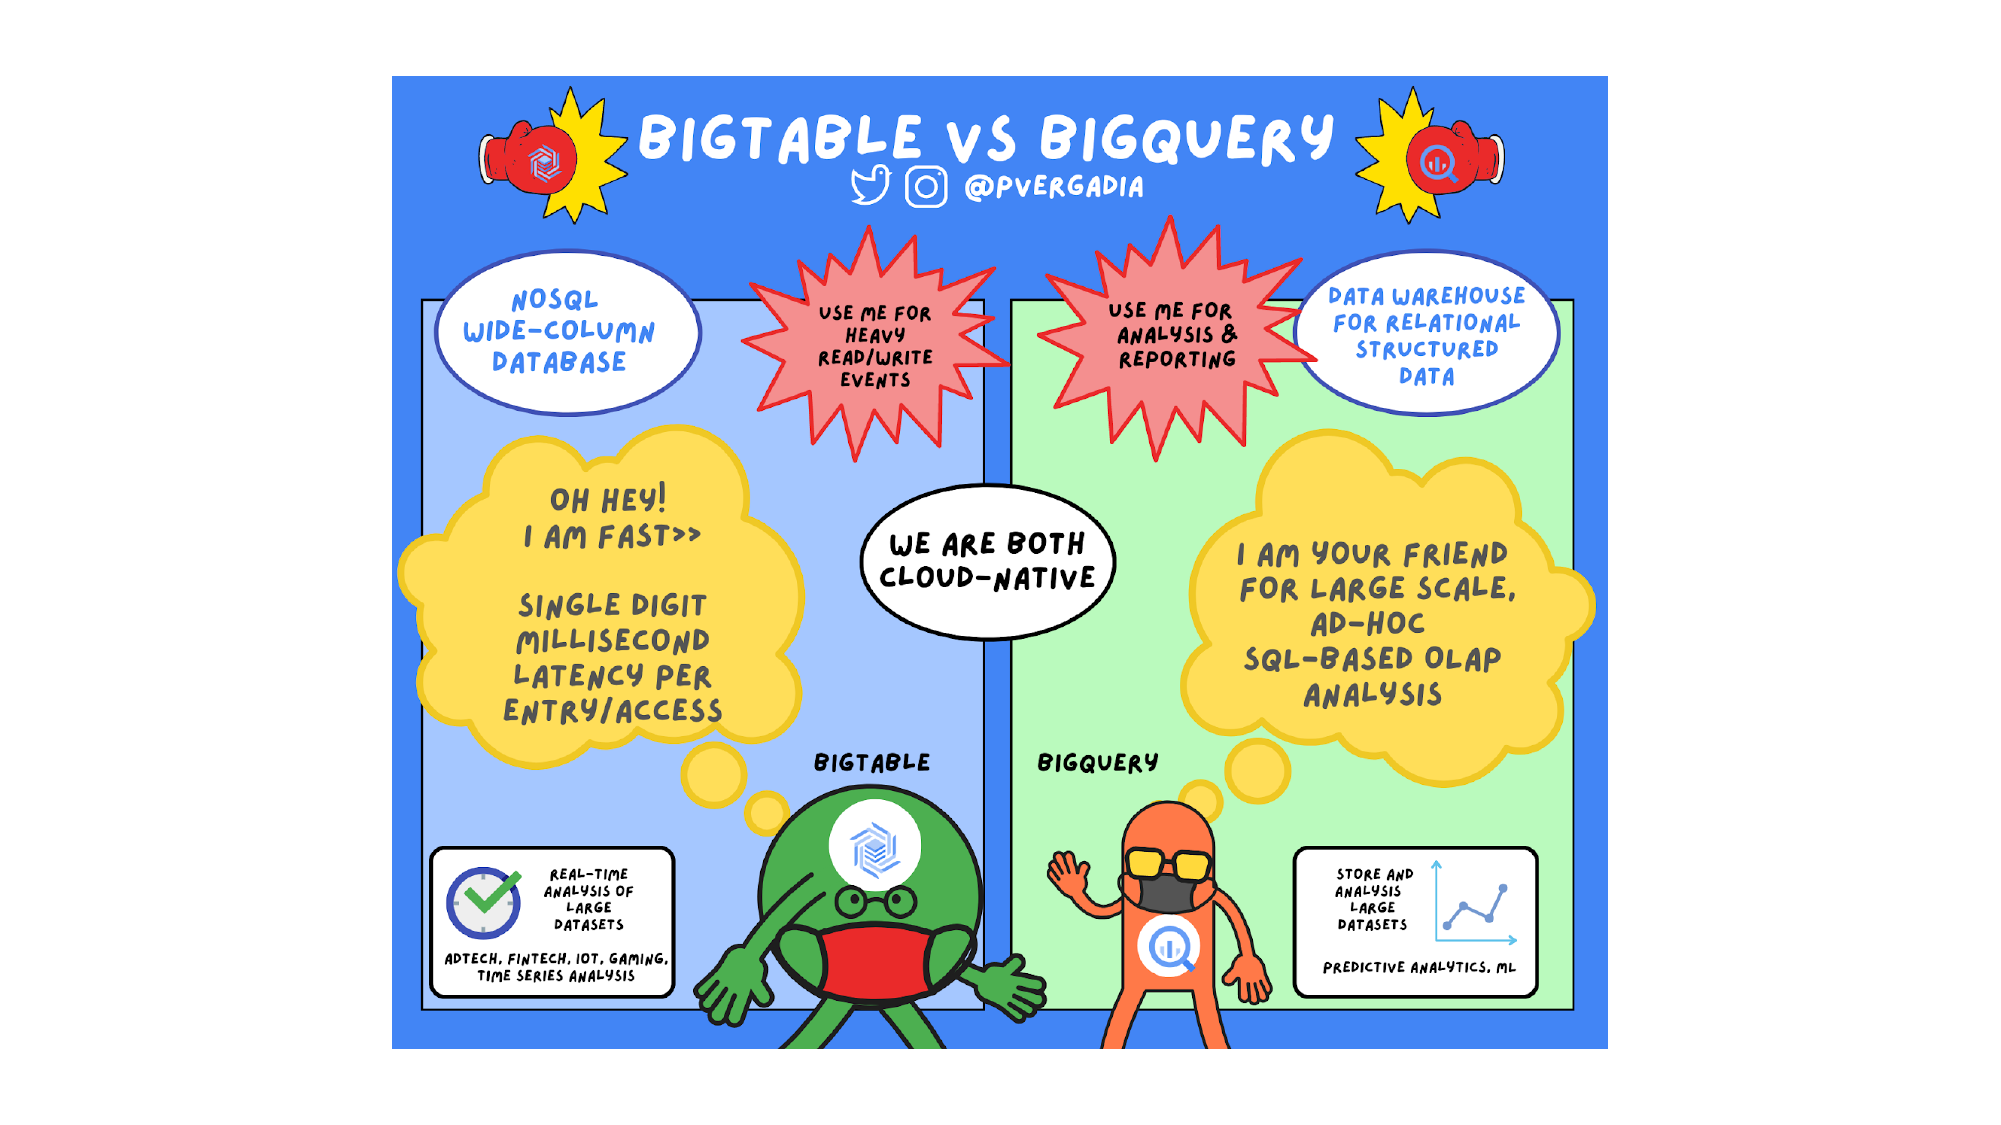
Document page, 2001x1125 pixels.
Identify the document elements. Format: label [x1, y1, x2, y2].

picture [392, 76, 1608, 1049]
